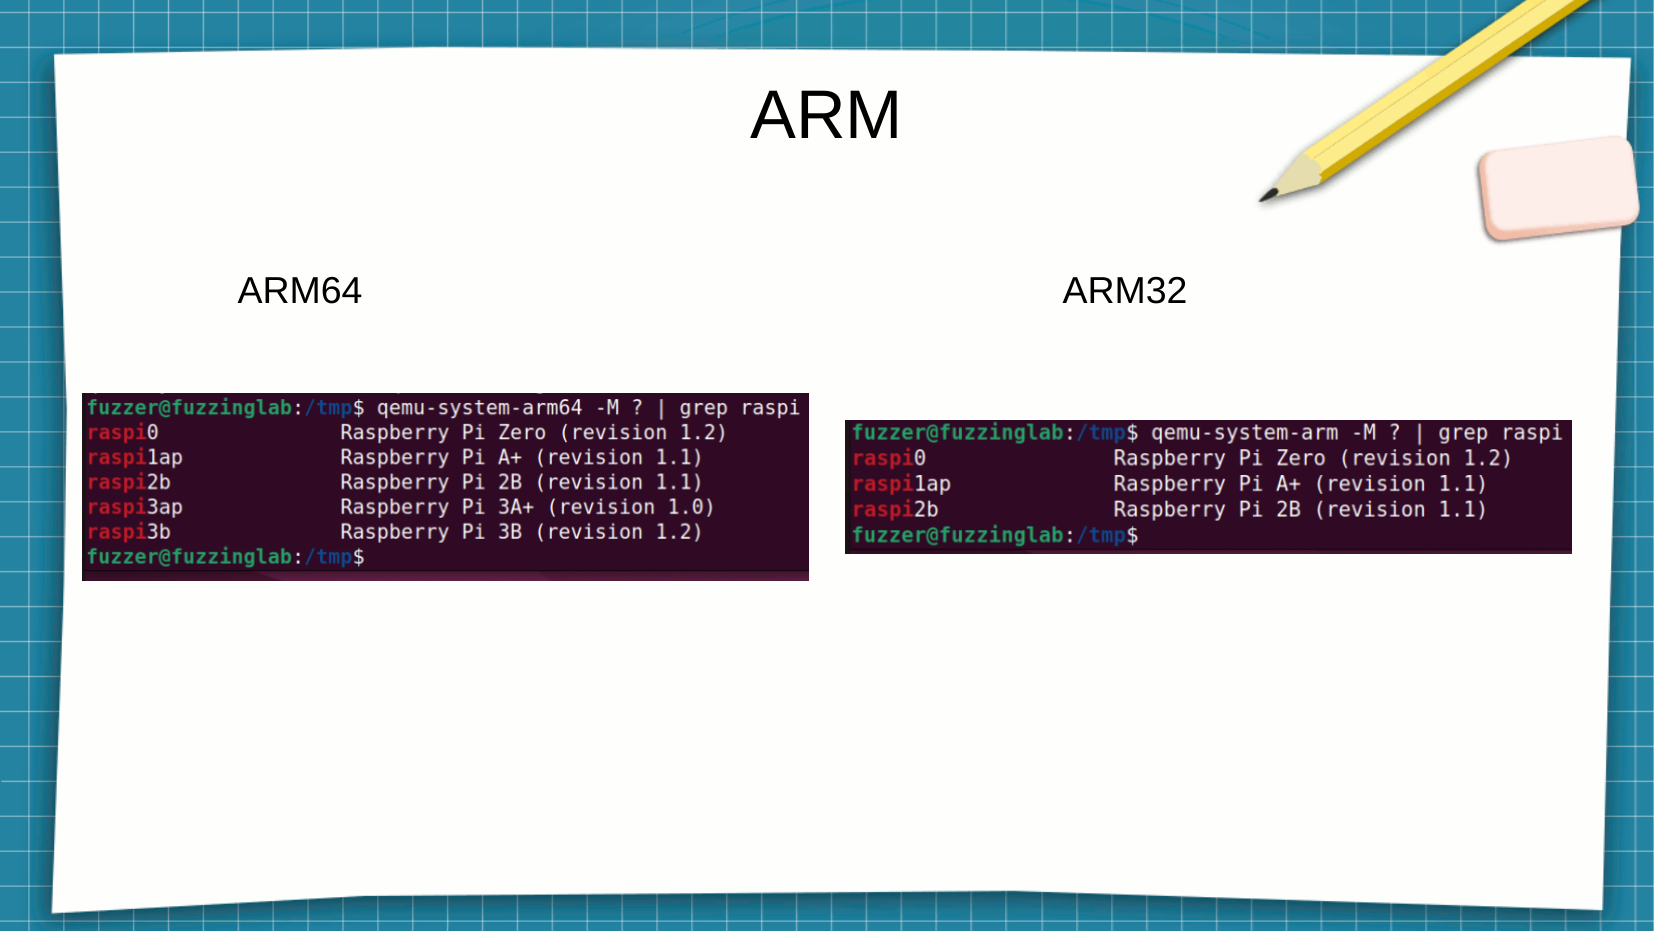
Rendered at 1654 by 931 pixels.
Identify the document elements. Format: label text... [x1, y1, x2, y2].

text_box ARM32 [900, 262, 1351, 338]
title ARM [82, 37, 1571, 193]
text_box ARM64 [75, 262, 526, 338]
picture [0, 0, 1654, 931]
